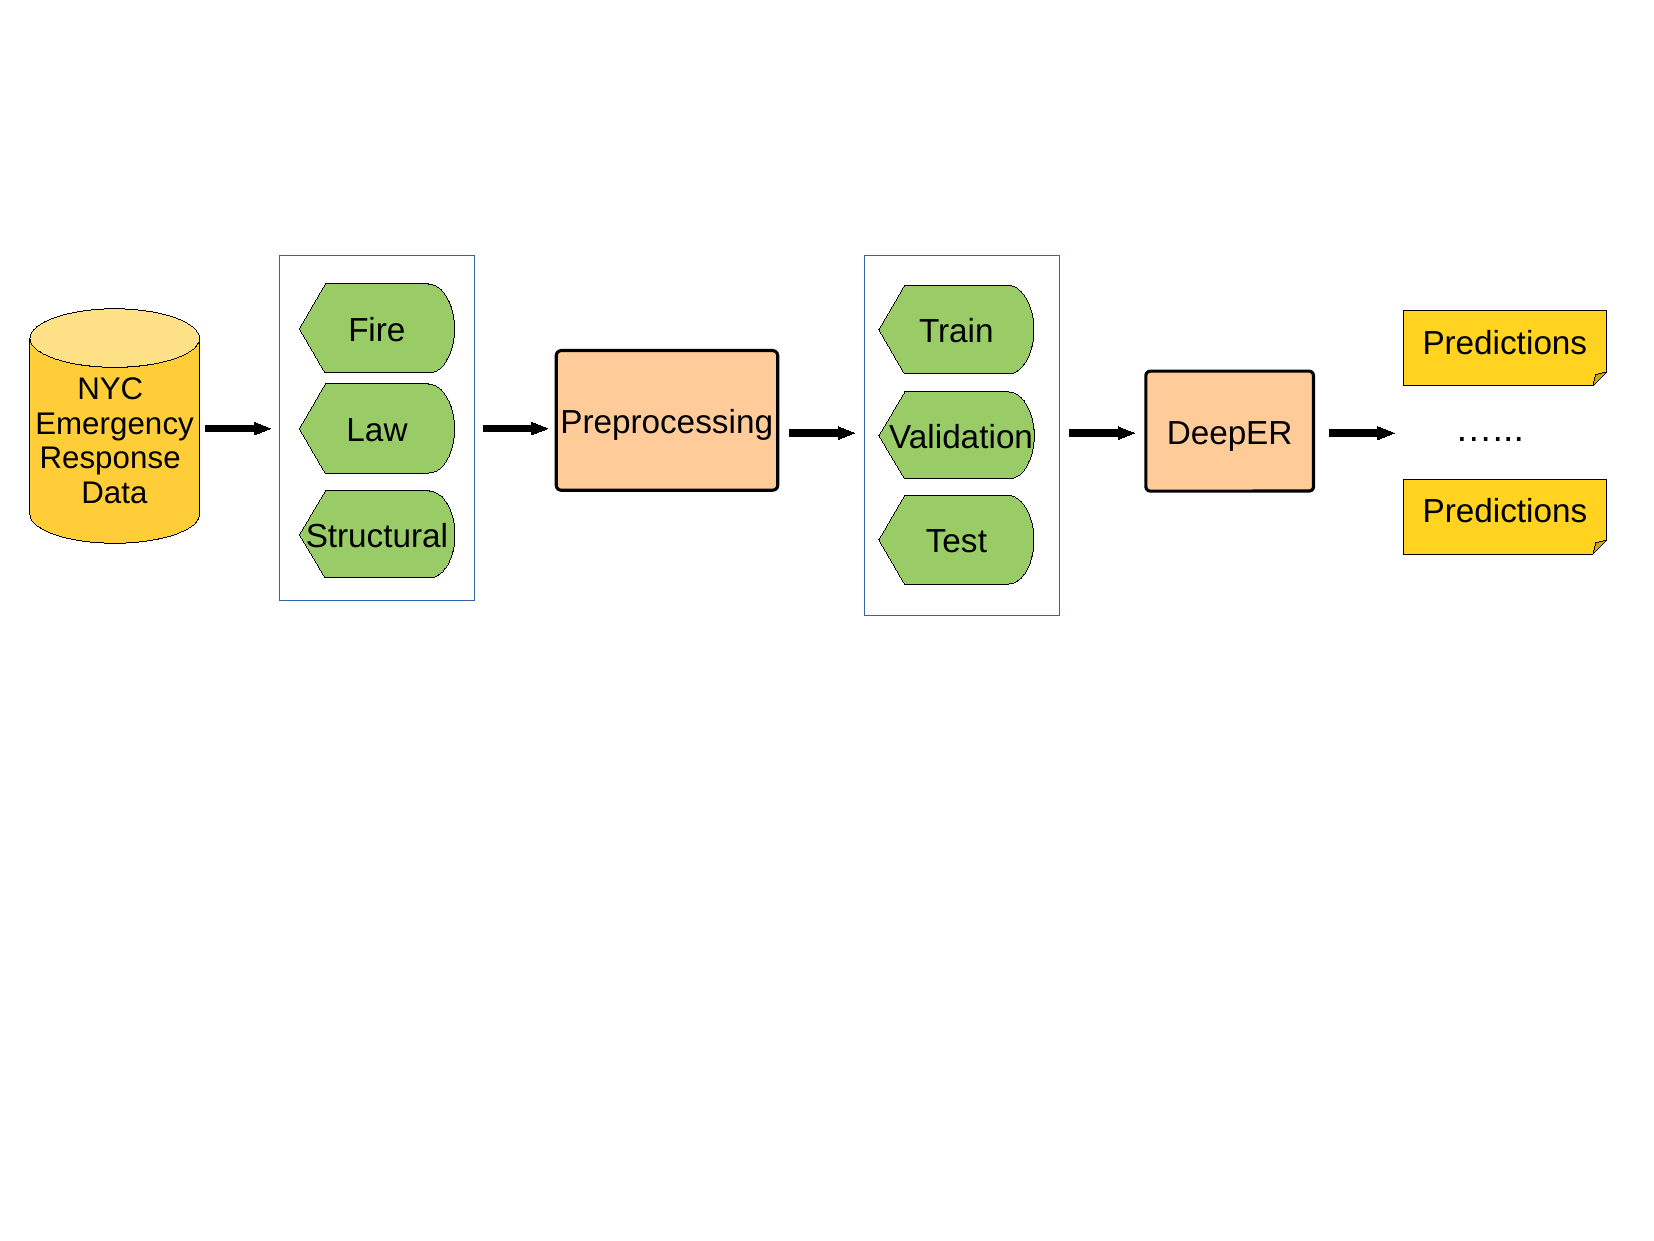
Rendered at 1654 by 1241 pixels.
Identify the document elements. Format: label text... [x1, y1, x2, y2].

text_box Validation [878, 391, 1035, 479]
text_box Train [878, 285, 1034, 374]
text_box …... [1440, 396, 1539, 453]
text_box Preprocessing [556, 350, 778, 491]
text_box Structural [299, 490, 455, 578]
text_box [1329, 426, 1395, 440]
text_box Predictions [1403, 479, 1607, 555]
text_box [483, 422, 548, 435]
text_box [789, 426, 855, 440]
text_box DeepER [1145, 371, 1314, 492]
text_box Test [878, 495, 1034, 585]
text_box Predictions [1403, 310, 1607, 386]
text_box Law [299, 383, 455, 474]
text_box Fire [299, 283, 455, 373]
text_box [205, 422, 271, 435]
text_box NYC Emergency Response Data [29, 339, 200, 544]
text_box [1069, 426, 1135, 440]
